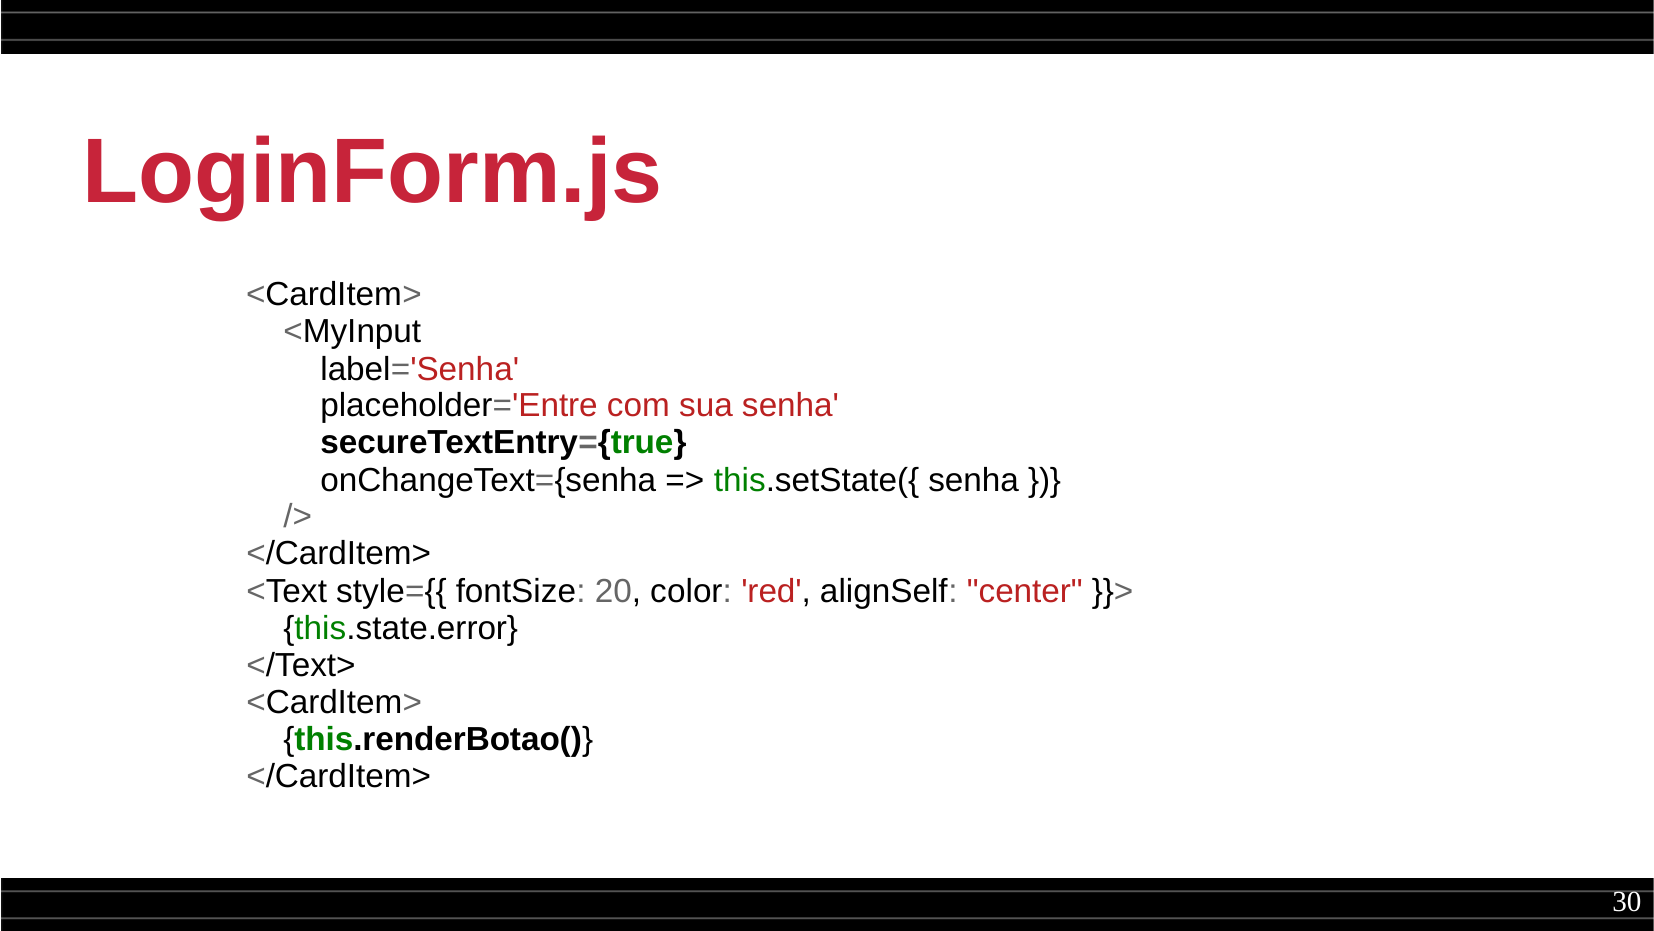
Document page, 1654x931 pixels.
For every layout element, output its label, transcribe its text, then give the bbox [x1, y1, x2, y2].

picture [1, 878, 1654, 931]
text_box <CardItem> <MyInput label='Senha' placeholder='Entre com sua senha' secureTextEntry={true} onChangeText={senha => this.setState({ senha })} /> </CardItem> <Text style={{ fontSize: 20, color: 'red', alignSelf: "center" }}> {this.state.error} </Text> <CardItem> {this.renderBotao()} </CardItem> [83, 268, 1367, 802]
title LoginForm.js [82, 92, 1571, 249]
picture [1, 0, 1654, 54]
